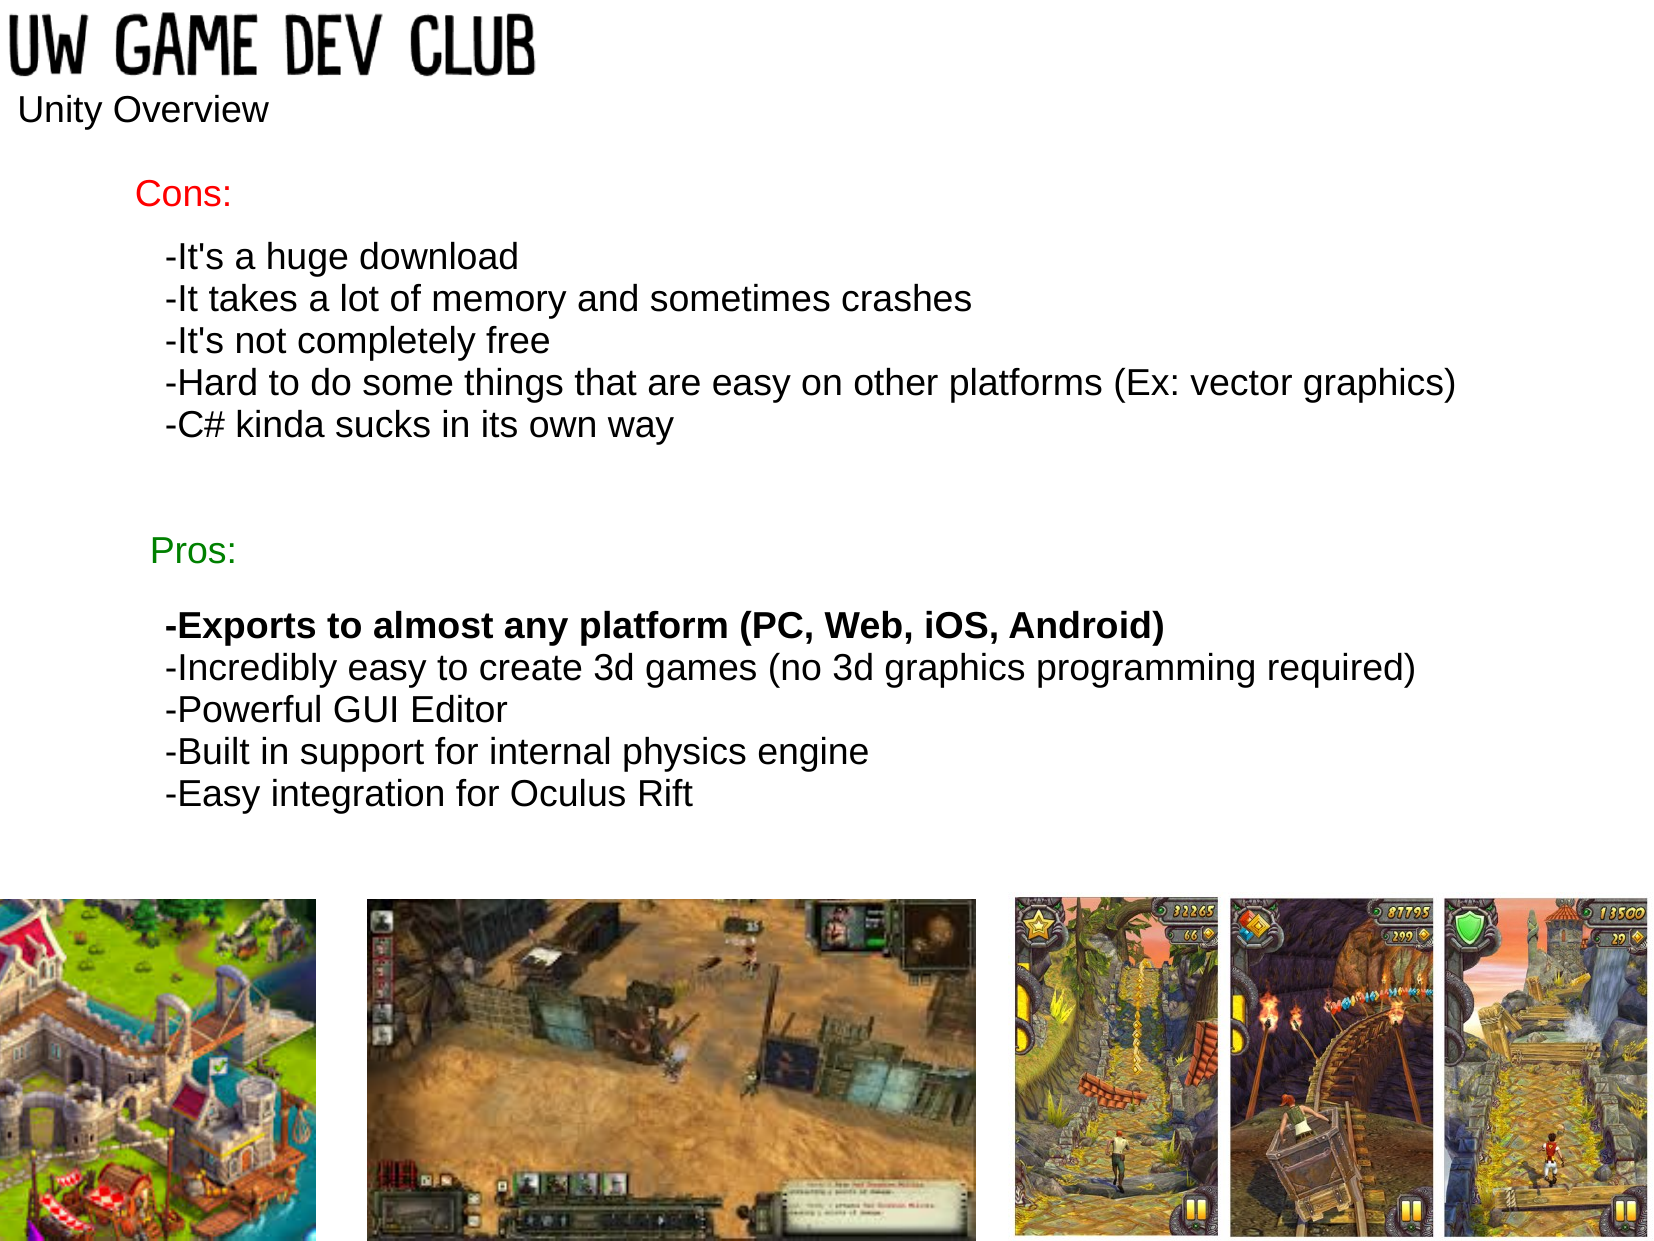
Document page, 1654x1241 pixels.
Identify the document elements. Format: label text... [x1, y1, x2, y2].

text_box -It's a huge download -It takes a lot of memory and sometimes crashes -It's not completely free -Hard to do some things that are easy on other platforms (Ex: vector graphics) -C# kinda sucks in its own way [150, 228, 1636, 453]
picture [1008, 892, 1654, 1241]
picture [0, 899, 316, 1241]
text_box -Exports to almost any platform (PC, Web, iOS, Android) -Incredibly easy to create 3d games (no 3d graphics programming required) -Powerful GUI Editor -Built in support for internal physics engine -Easy integration for Oculus Rift [150, 596, 1561, 864]
text_box Unity Overview [2, 80, 843, 138]
picture [367, 899, 976, 1241]
text_box Pros: [135, 521, 541, 579]
text_box Cons: [120, 165, 841, 222]
picture [2, 7, 551, 80]
